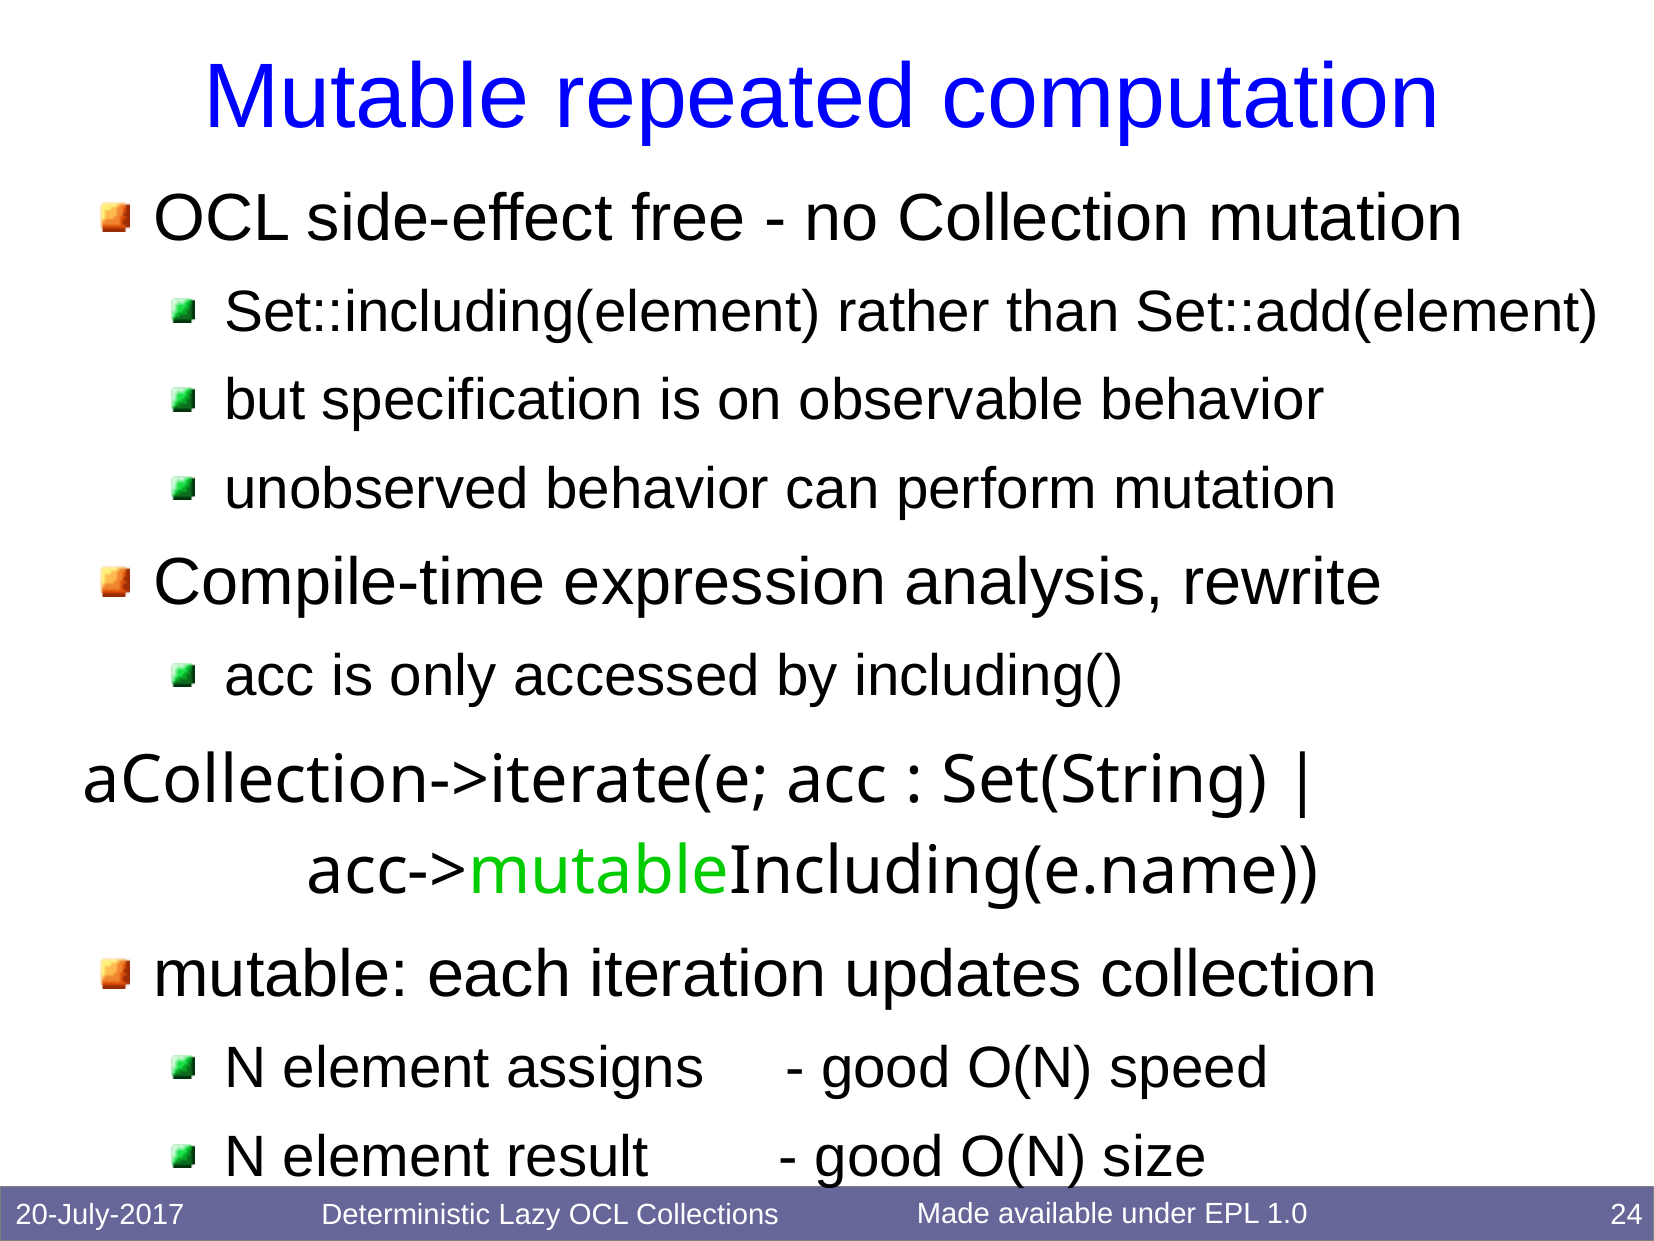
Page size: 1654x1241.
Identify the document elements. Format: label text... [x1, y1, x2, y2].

title Mutable repeated computation [78, 0, 1567, 200]
list OCL side-effect free - no Collection mutation Set::including(element) rather than Set::add(element) but specification is on observable behavior unobserved behavior can perform mutation Compile-time expression analysis, rewrite acc is only accessed by including() aCollection->iterate(e; acc : Set(String) | acc->mutableIncluding(e.name)) mutable: each iteration updates collection N element assigns - good O(N) speed N element result - good O(N) size [82, 179, 1632, 1241]
